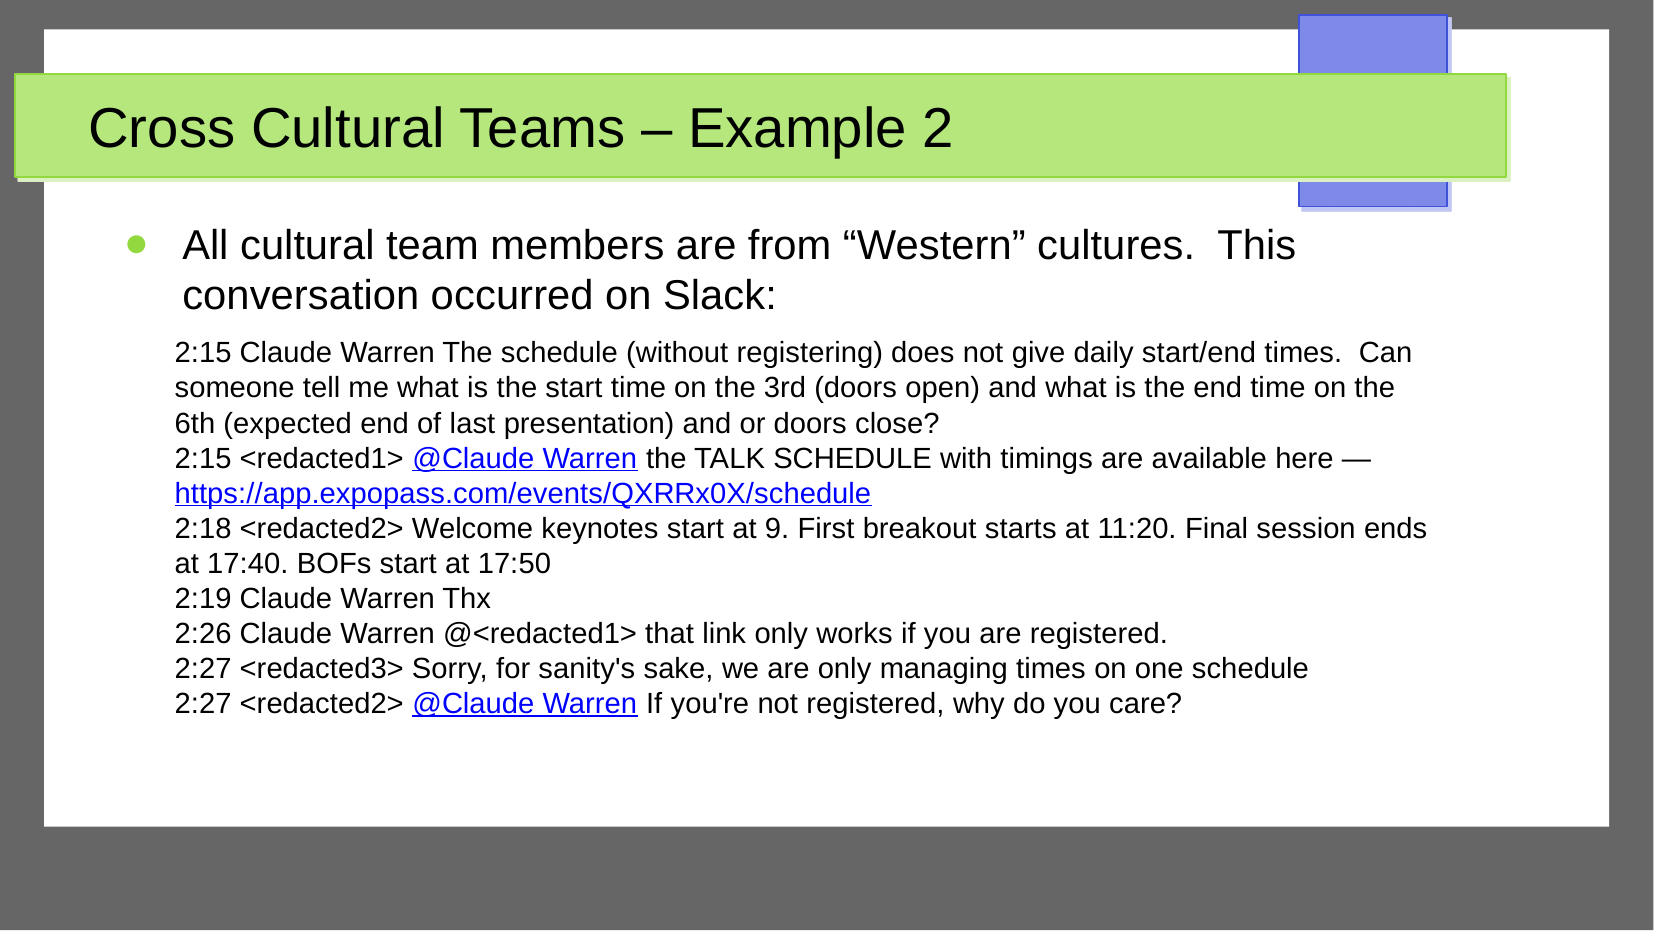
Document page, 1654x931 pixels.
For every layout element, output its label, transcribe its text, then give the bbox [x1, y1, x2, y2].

text_box 2:15 Claude Warren The schedule (without registering) does not give daily start/end times. Can someone tell me what is the start time on the 3rd (doors open) and what is the end time on the 6th (expected end of last presentation) and or doors close? 2:15 <redacted1> @Claude Warren the TALK SCHEDULE with timings are available here — https://app.expopass.com/events/QXRRx0X/schedule 2:18 <redacted2> Welcome keynotes start at 9. First breakout starts at 11:20. Final session ends at 17:40. BOFs start at 17:50 2:19 Claude Warren Thx 2:26 Claude Warren @<redacted1> that link only works if you are registered. 2:27 <redacted3> Sorry, for sanity's sake, we are only managing times on one schedule 2:27 <redacted2> @Claude Warren If you're not registered, why do you care? [174, 333, 1444, 751]
text_box All cultural team members are from “Western” cultures. This conversation occurred on Slack: [92, 202, 1544, 333]
text_box Cross Cultural Teams – Example 2 [88, 73, 1506, 178]
